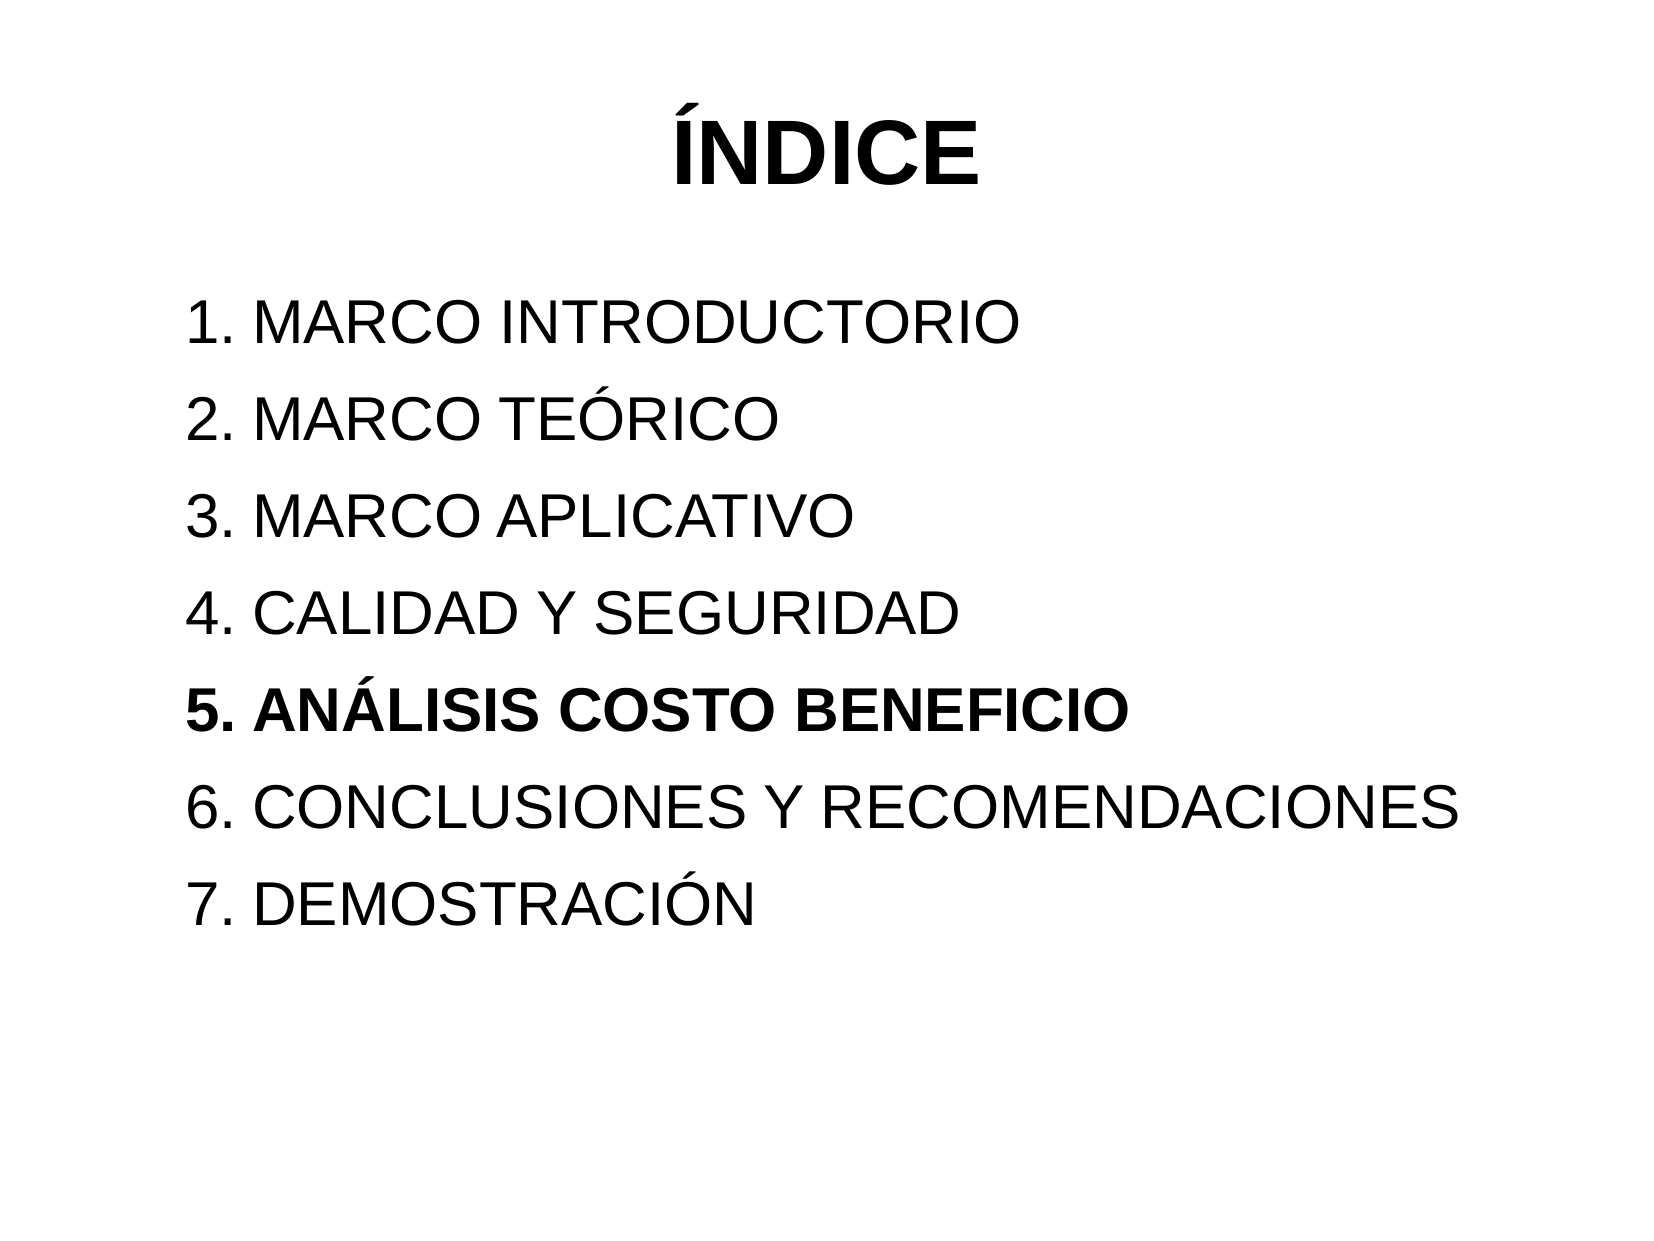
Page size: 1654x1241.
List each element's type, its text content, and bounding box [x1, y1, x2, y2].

list MARCO INTRODUCTORIO MARCO TEÓRICO MARCO APLICATIVO CALIDAD Y SEGURIDAD ANÁLISIS COSTO BENEFICIO CONCLUSIONES Y RECOMENDACIONES DEMOSTRACIÓN [168, 287, 1469, 1007]
title ÍNDICE [82, 49, 1571, 257]
